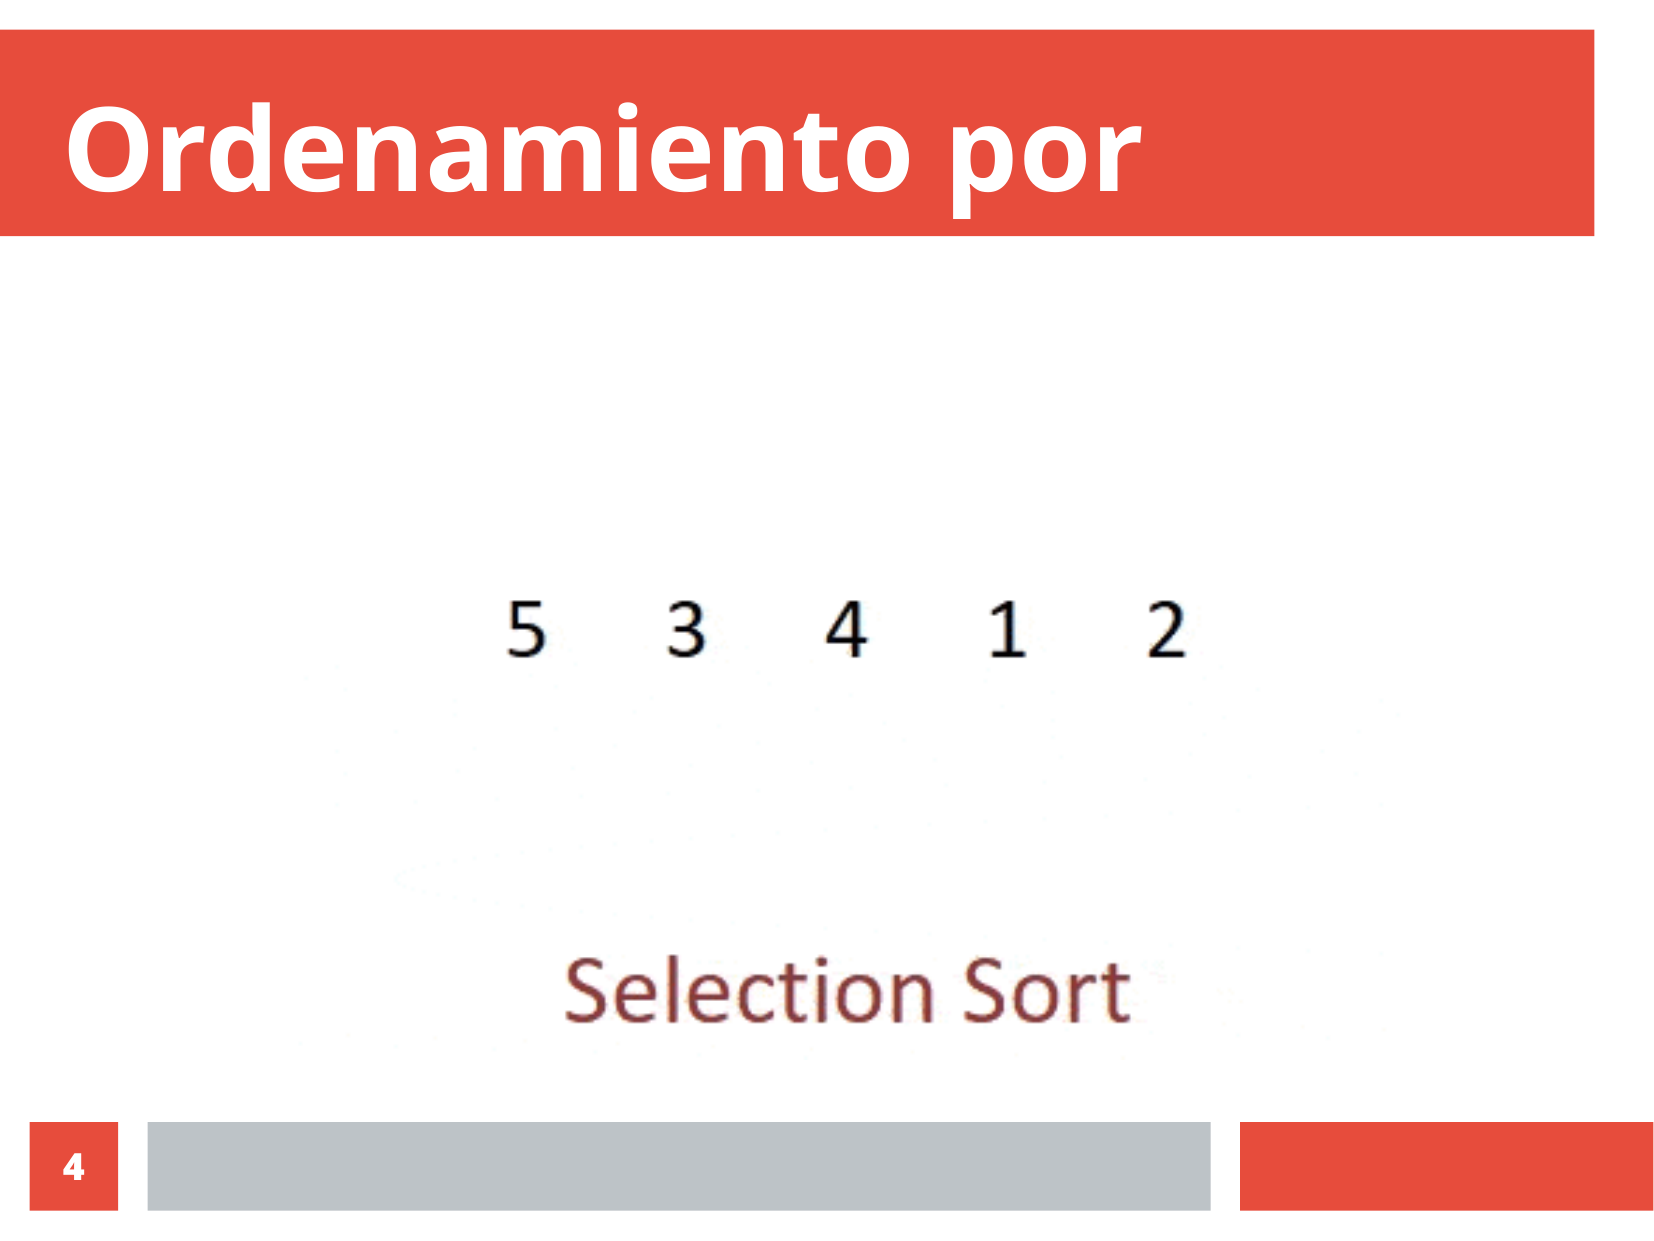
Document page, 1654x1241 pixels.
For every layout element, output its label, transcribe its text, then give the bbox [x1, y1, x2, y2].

text_box Ordenamiento por selección [47, 59, 1583, 213]
picture [286, 259, 1406, 1060]
